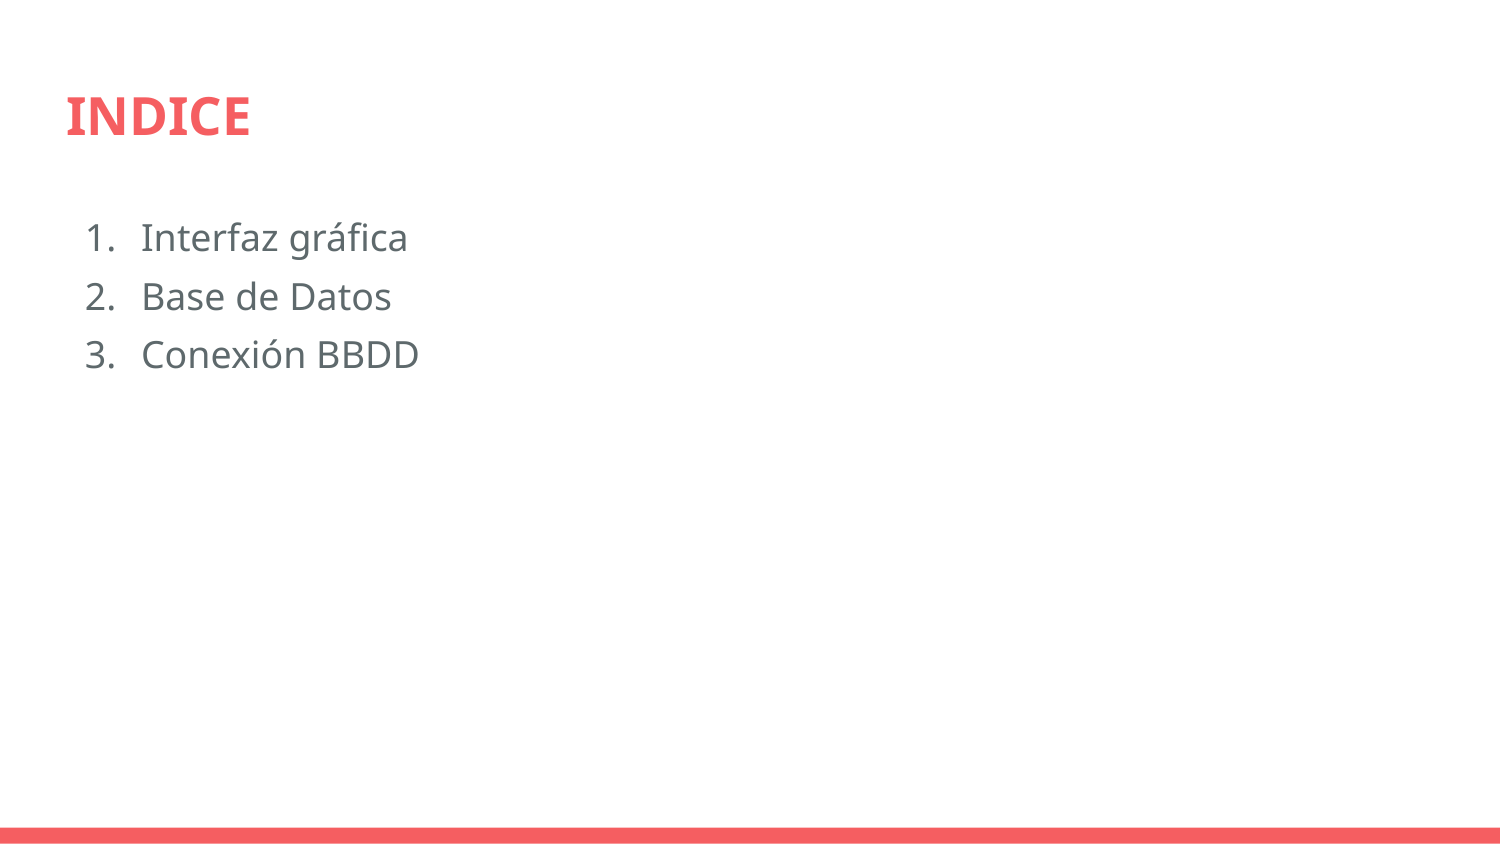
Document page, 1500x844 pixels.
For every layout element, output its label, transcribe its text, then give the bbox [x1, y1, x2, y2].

title INDICE [51, 64, 1449, 167]
list Interfaz gráfica Base de Datos Conexión BBDD [51, 189, 1449, 750]
